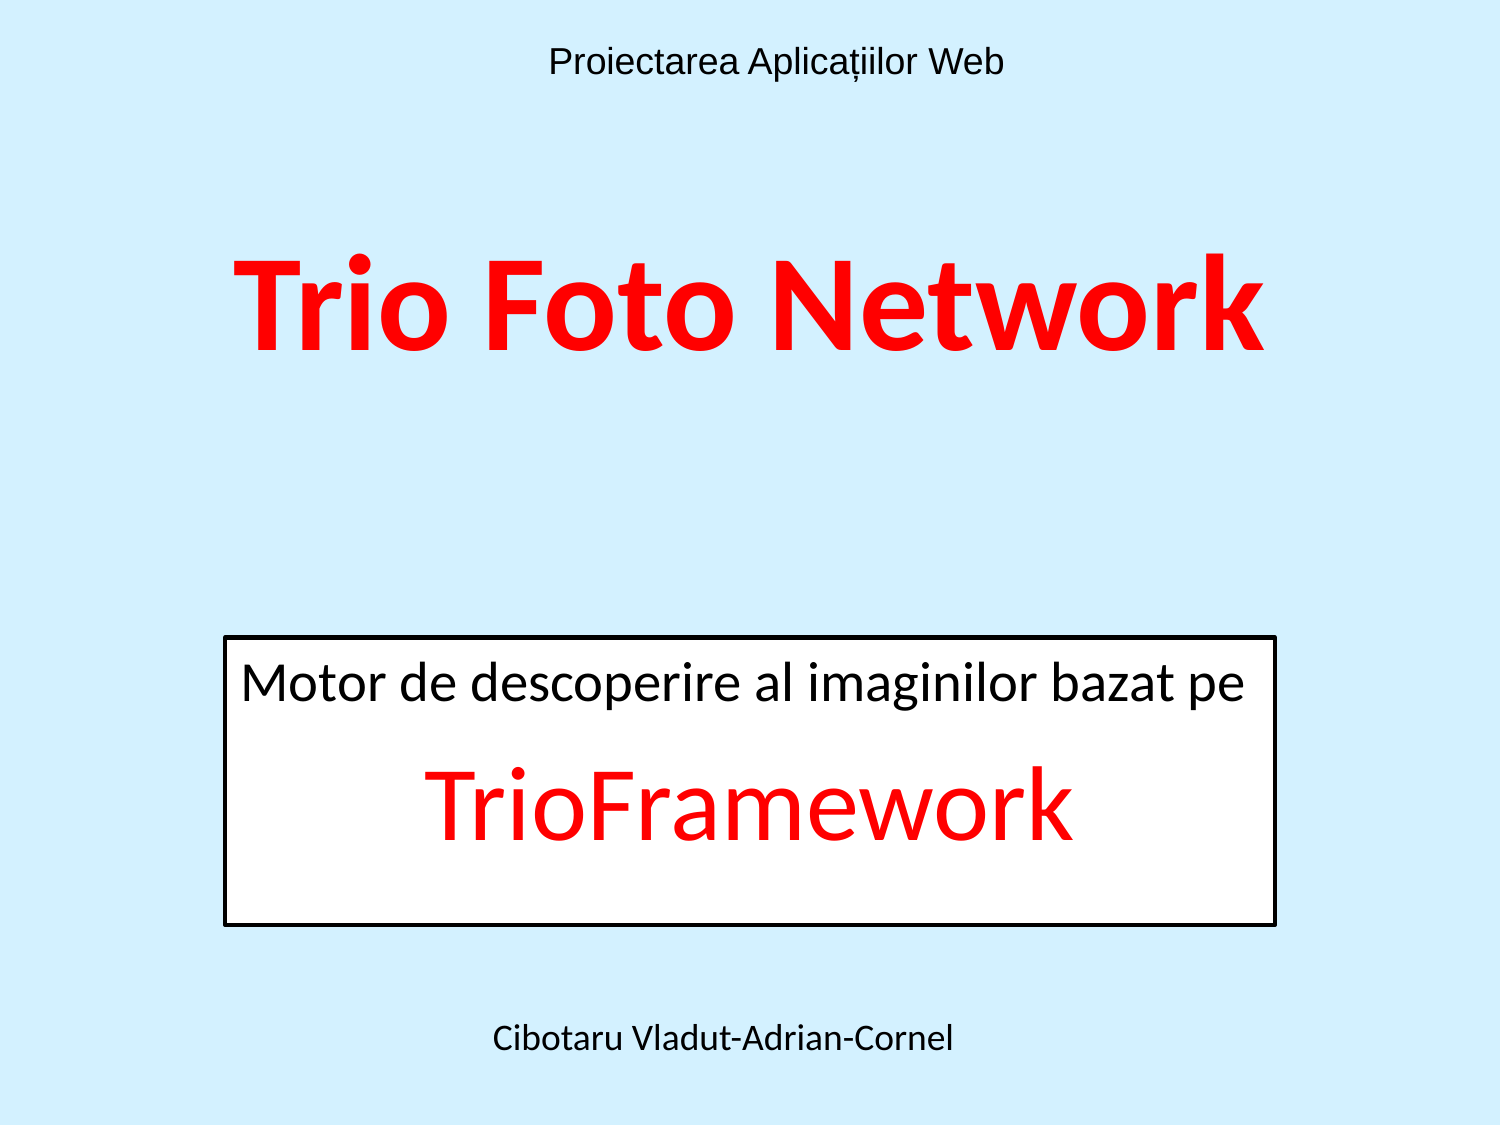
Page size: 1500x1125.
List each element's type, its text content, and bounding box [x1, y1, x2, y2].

subtitle Motor de descoperire al imaginilor bazat pe TrioFramework [225, 637, 1275, 925]
text_box Cibotaru Vladut-Adrian-Cornel [478, 1005, 970, 1065]
text_box Proiectarea Aplicațiilor Web [533, 33, 1021, 91]
title Trio Foto Network [112, 174, 1388, 417]
